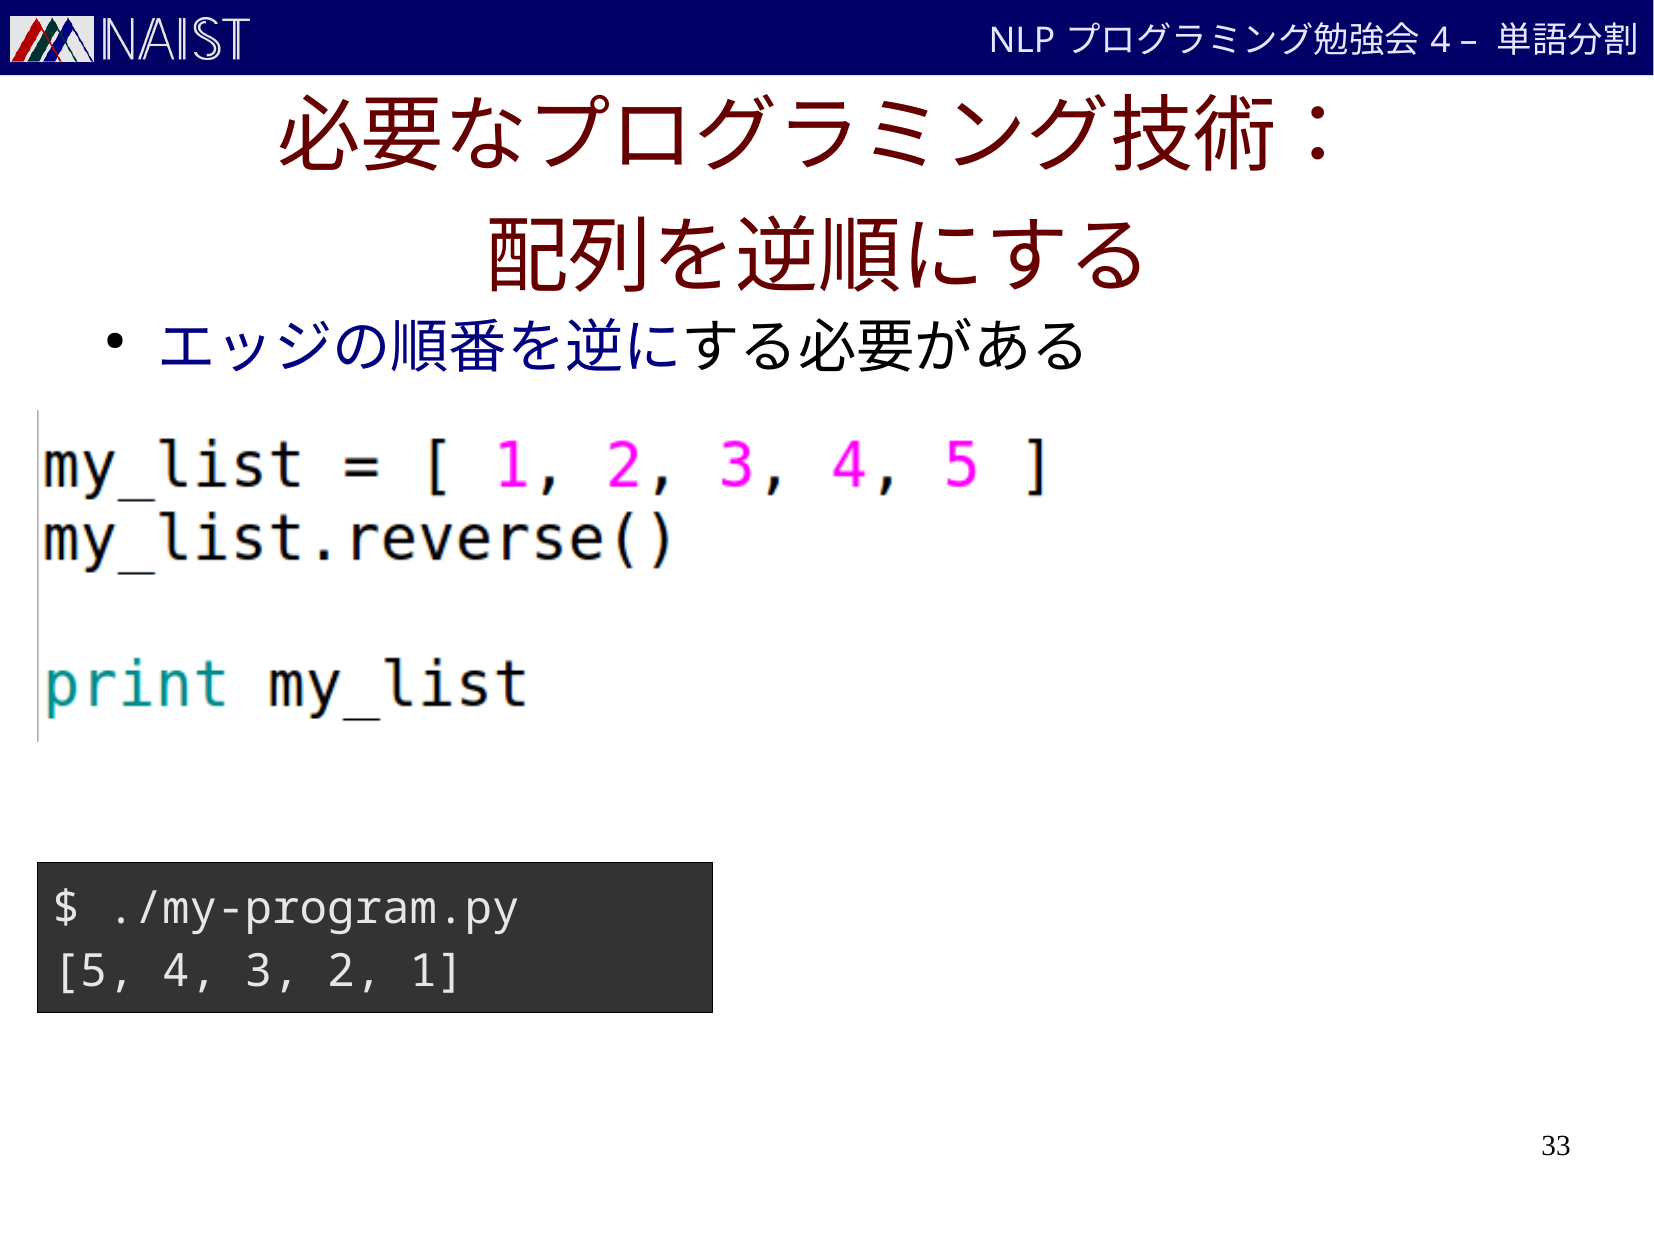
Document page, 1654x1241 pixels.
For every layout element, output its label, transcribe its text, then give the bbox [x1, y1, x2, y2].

picture [10, 16, 94, 62]
title 必要なプログラミング技術： 配列を逆順にする [75, 92, 1564, 285]
text_box $ ./my-program.py [5, 4, 3, 2, 1] [37, 862, 713, 1013]
picture [37, 410, 1067, 743]
picture [102, 17, 251, 60]
list エッジの順番を逆にする必要がある [86, 300, 1576, 1119]
